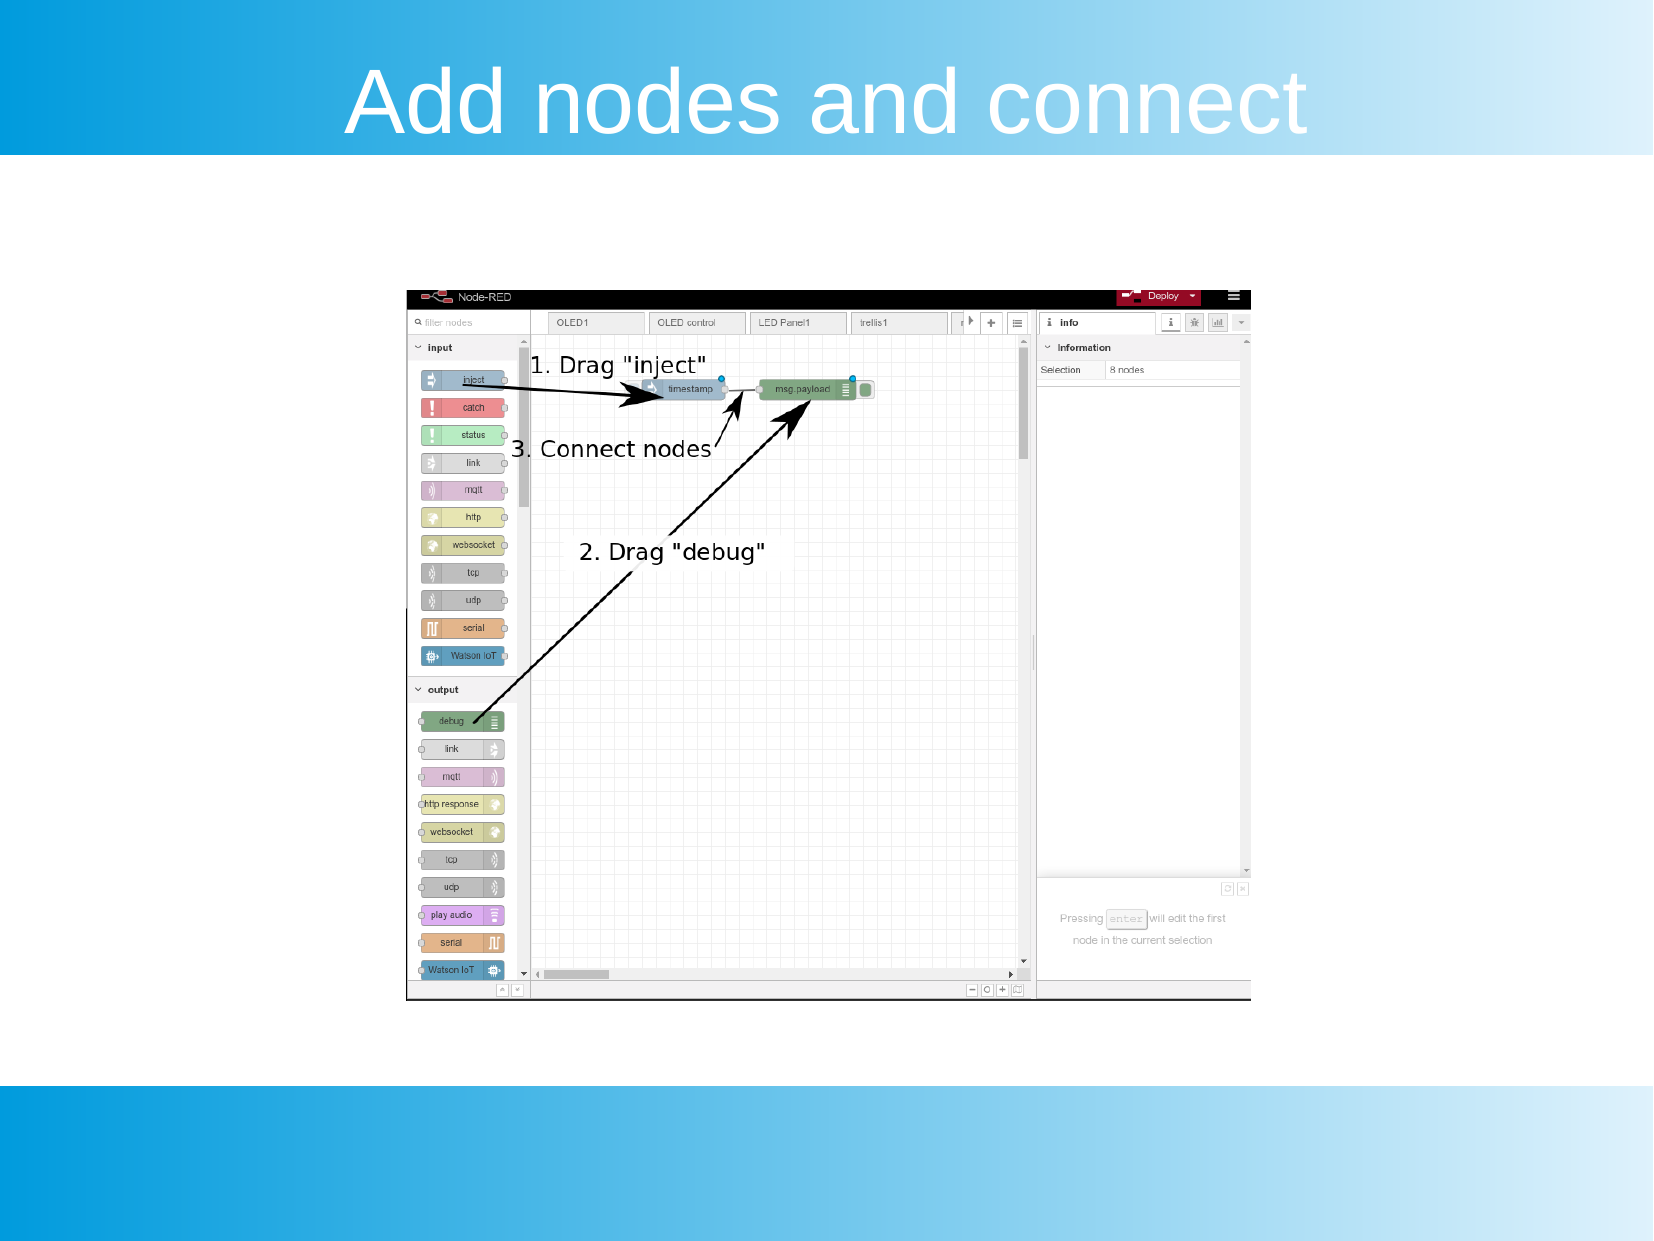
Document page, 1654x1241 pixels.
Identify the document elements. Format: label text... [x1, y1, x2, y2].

picture [402, 290, 1251, 1010]
title Add nodes and connect [82, 49, 1571, 155]
